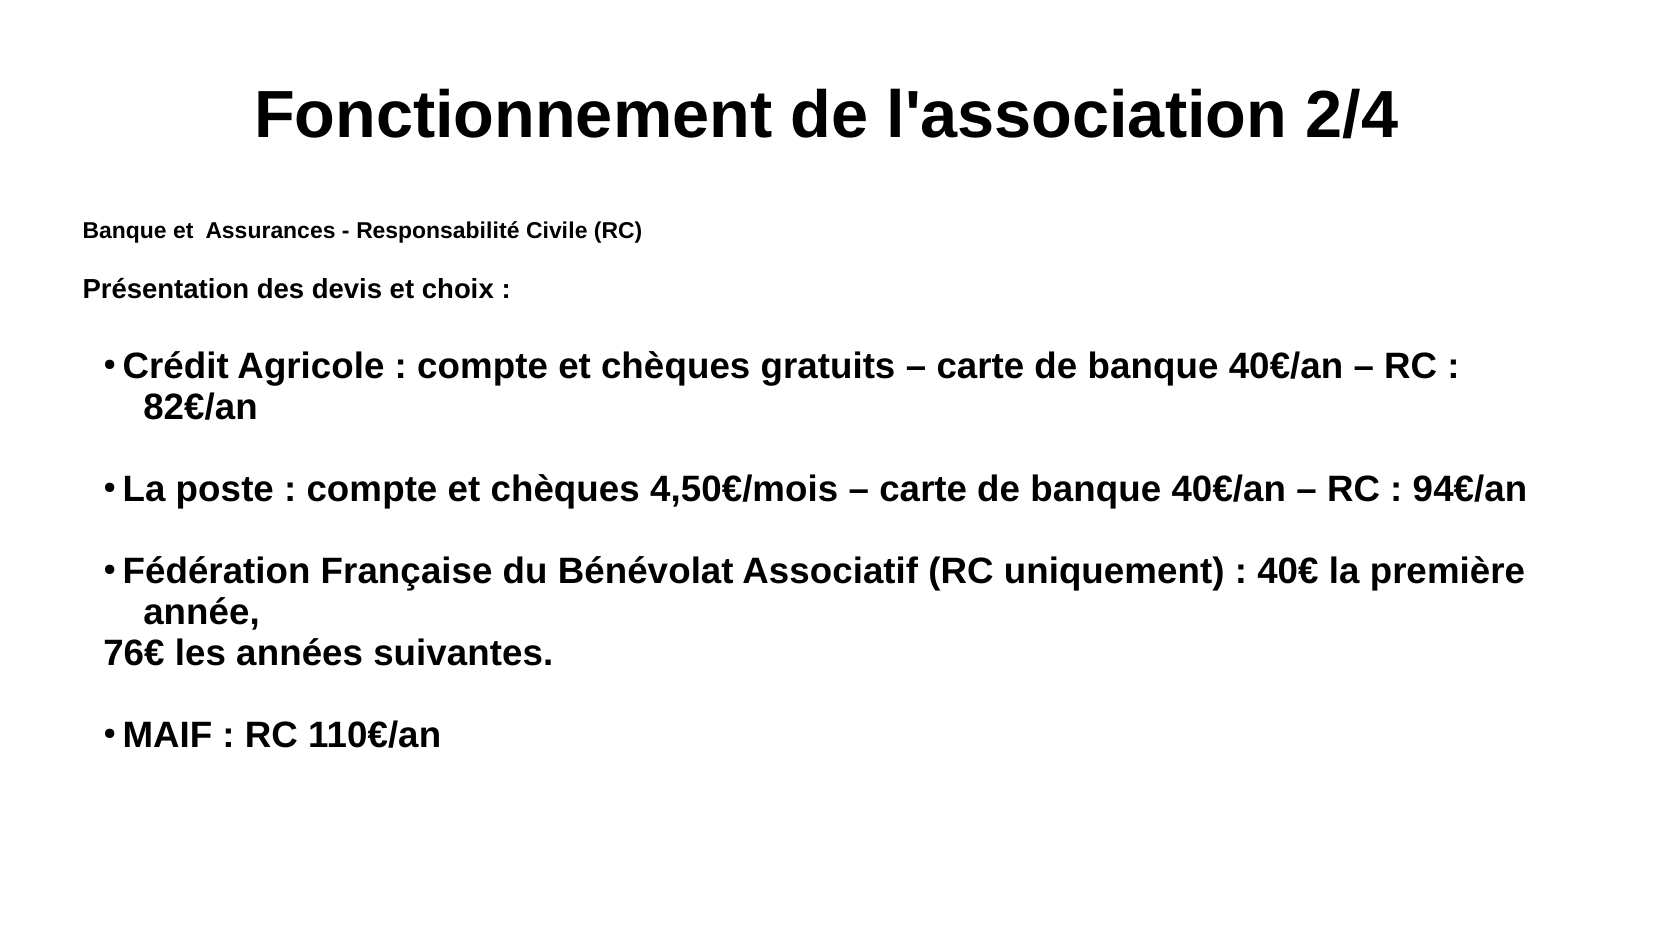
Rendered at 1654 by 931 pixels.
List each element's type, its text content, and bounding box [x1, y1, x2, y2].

list Banque et Assurances - Responsabilité Civile (RC) Présentation des devis et choix : Crédit Agricole : compte et chèques gratuits – carte de banque 40€/an – RC : 82€/an La poste : compte et chèques 4,50€/mois – carte de banque 40€/an – RC : 94€/an Fédération Française du Bénévolat Associatif (RC uniquement) : 40€ la première année, 76€ les années suivantes. MAIF : RC 110€/an [82, 217, 1571, 758]
title Fonctionnement de l'association 2/4 [82, 37, 1571, 193]
